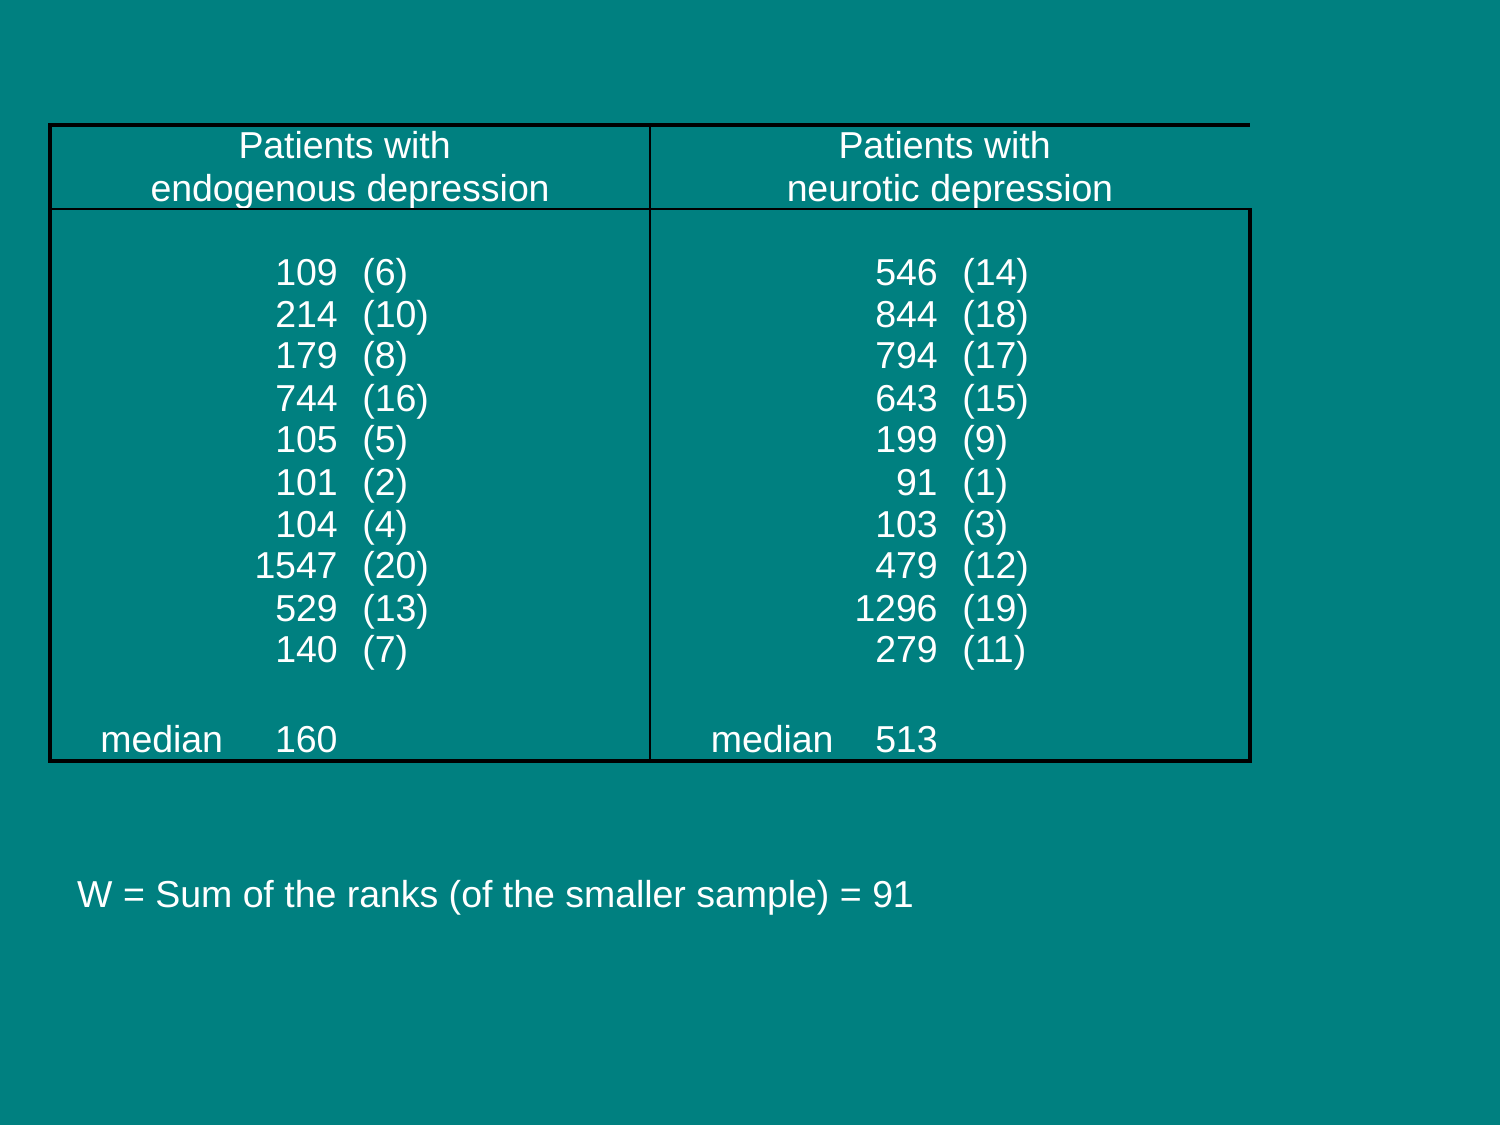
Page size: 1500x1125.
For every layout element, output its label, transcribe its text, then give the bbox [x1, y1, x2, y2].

table_header Patients with neurotic depression [651, 127, 1250, 208]
table_header Patients with endogenous depression [52, 127, 649, 208]
table_cell 109 214 179 744 105 101 104 1547 529 140 median 160 [52, 210, 350, 759]
text_box W = Sum of the ranks (of the smaller sample) = 91 [62, 862, 1200, 923]
table_cell (14) (18) (17) (15) (9) (1) (3) (12) (19) (11) [950, 210, 1248, 759]
table_cell (6) (10) (8) (16) (5) (2) (4) (20) (13) (7) [350, 210, 649, 759]
table_cell 546 844 794 643 199 91 103 479 1296 279 median 513 [651, 210, 950, 759]
